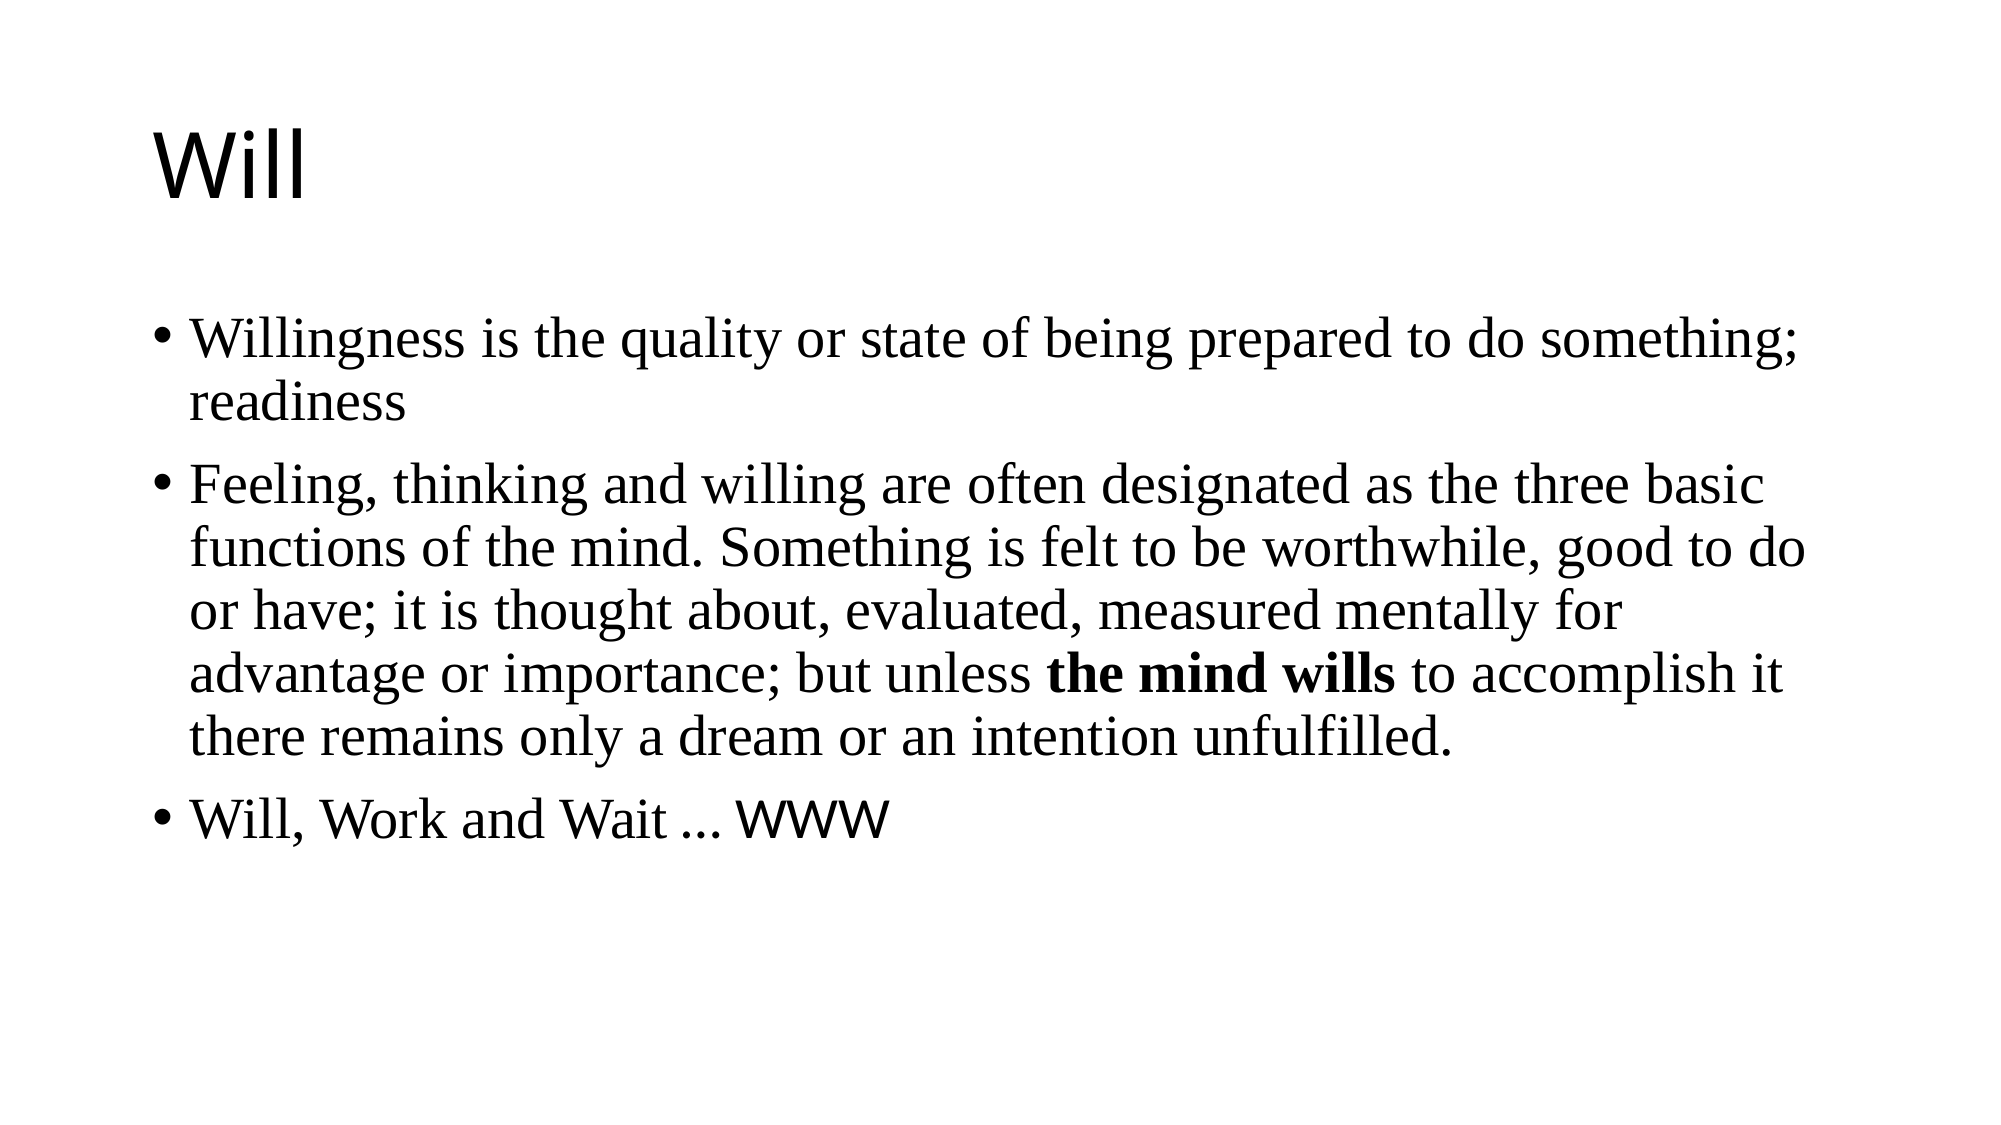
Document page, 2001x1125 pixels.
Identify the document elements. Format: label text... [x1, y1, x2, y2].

list Willingness is the quality or state of being prepared to do something; readiness Feeling, thinking and willing are often designated as the three basic functions of the mind. Something is felt to be worthwhile, good to do or have; it is thought about, evaluated, measured mentally for advantage or importance; but unless the mind wills to accomplish it there remains only a dream or an intention unfulfilled. Will, Work and Wait … WWW [137, 299, 1863, 1014]
title Will [137, 59, 1863, 278]
